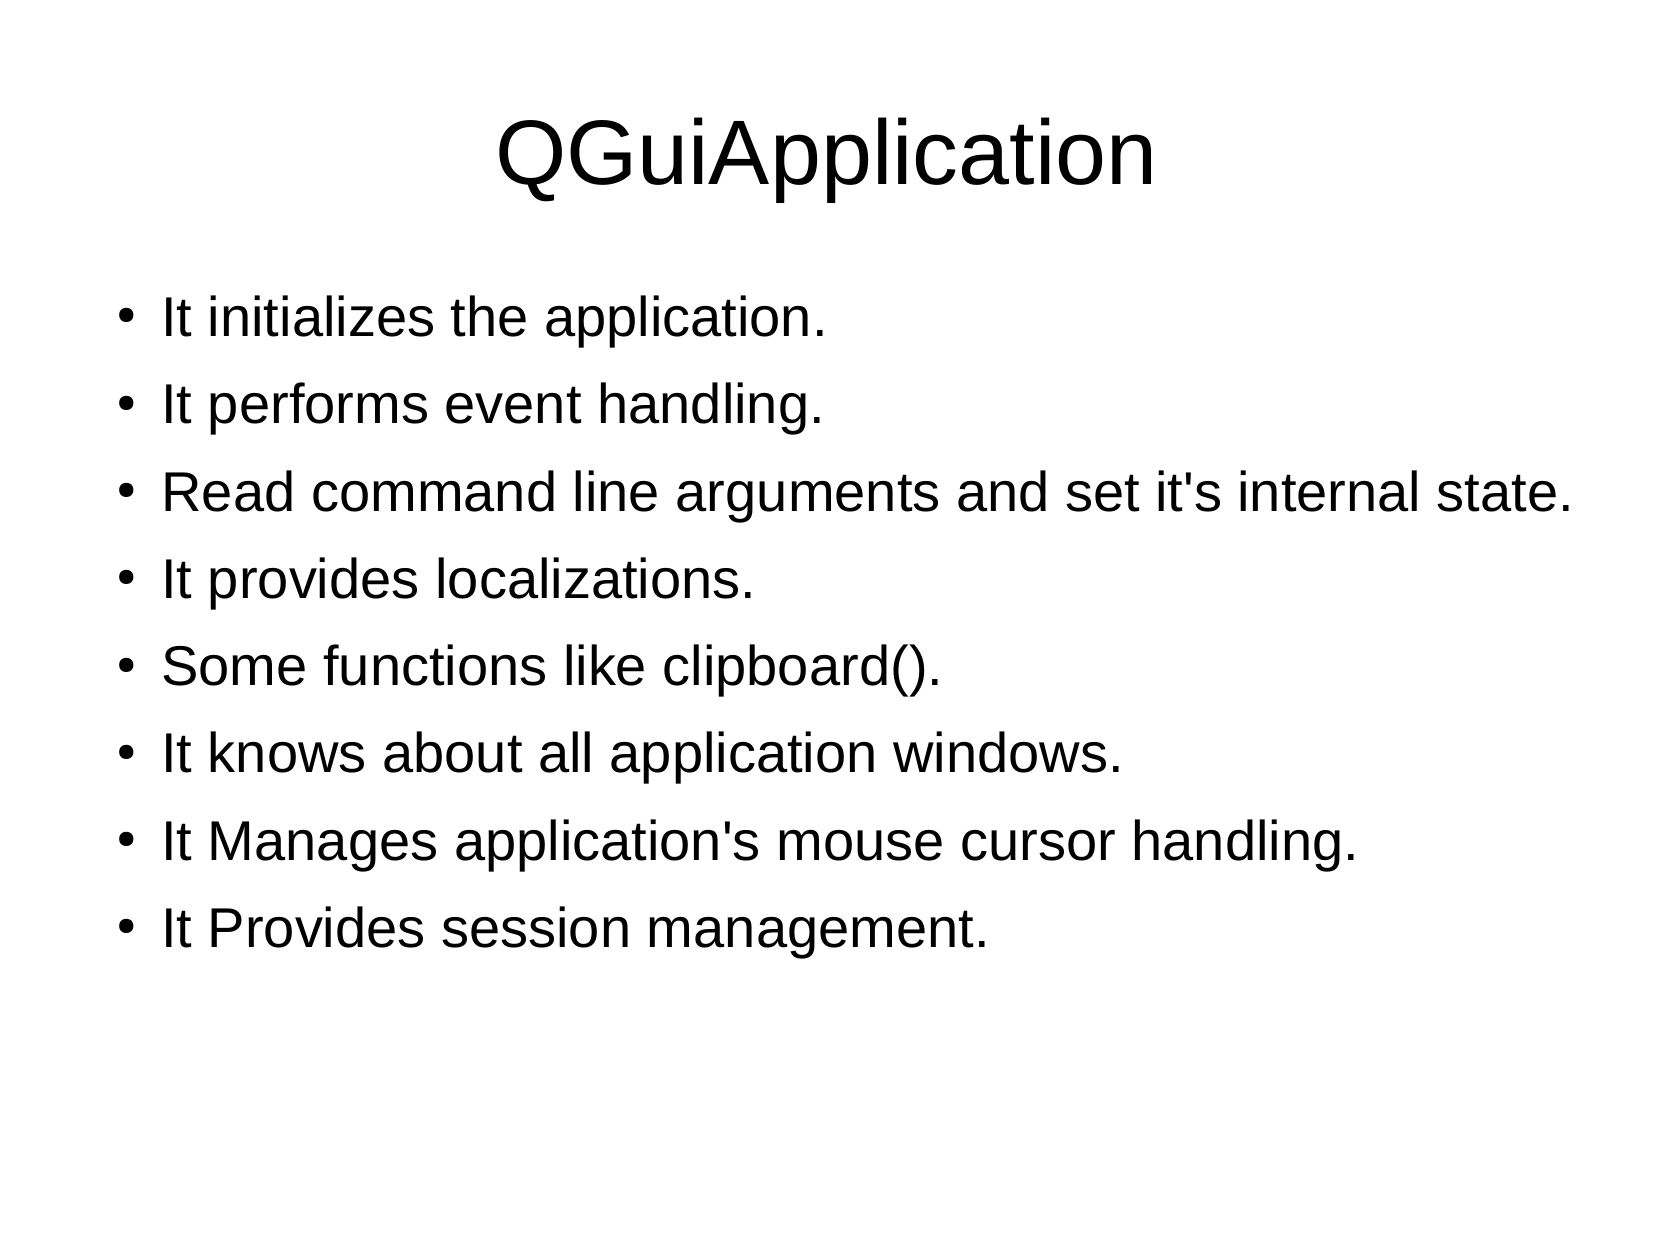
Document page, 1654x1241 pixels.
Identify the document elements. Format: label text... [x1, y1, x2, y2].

title QGuiApplication [82, 49, 1571, 257]
list It initializes the application. It performs event handling. Read command line arguments and set it's internal state. It provides localizations. Some functions like clipboard(). It knows about all application windows. It Manages application's mouse cursor handling. It Provides session management. [101, 285, 1591, 1006]
